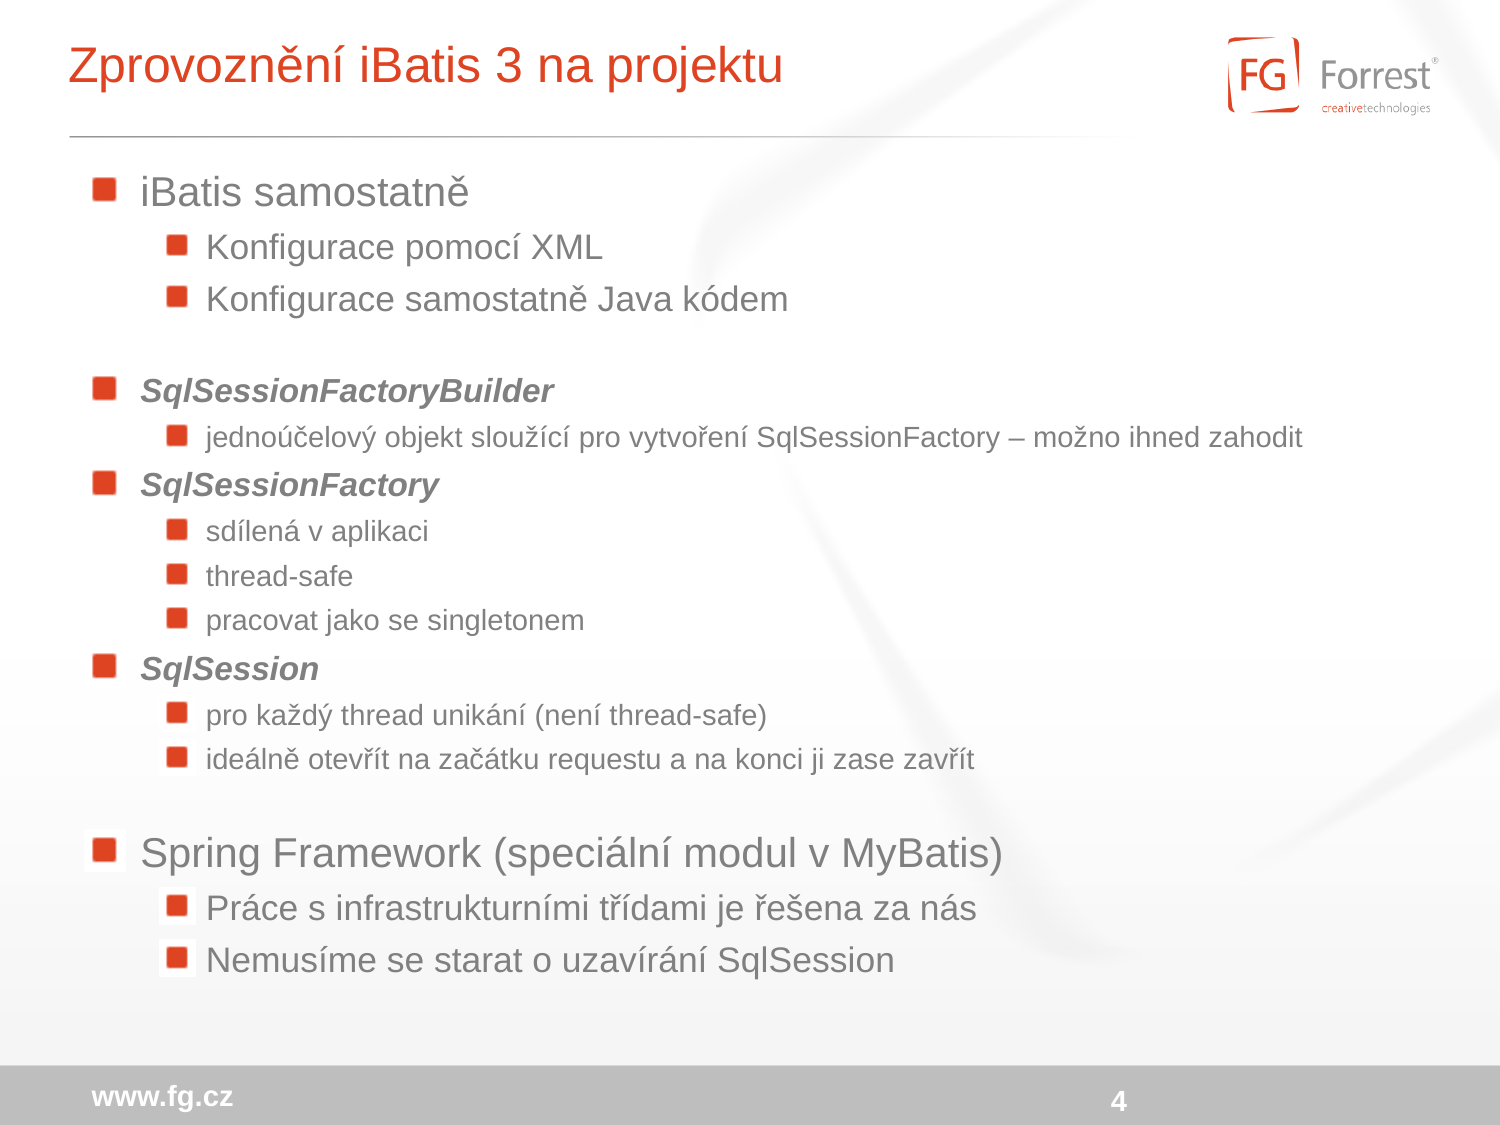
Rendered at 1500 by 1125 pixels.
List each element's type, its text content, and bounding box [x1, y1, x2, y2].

list iBatis samostatně Konfigurace pomocí XML Konfigurace samostatně Java kódem SqlSessionFactoryBuilder jednoúčelový objekt sloužící pro vytvoření SqlSessionFactory – možno ihned zahodit SqlSessionFactory sdílená v aplikaci thread-safe pracovat jako se singletonem SqlSession pro každý thread unikání (není thread-safe) ideálně otevřít na začátku requestu a na konci ji zase zavřít Spring Framework (speciální modul v MyBatis) Práce s infrastrukturními třídami je řešena za nás Nemusíme se starat o uzavírání SqlSession [69, 157, 1420, 1013]
picture [0, 0, 1500, 1125]
title Zprovoznění iBatis 3 na projektu [53, 24, 1212, 150]
footer www.fg.cz [76, 1070, 951, 1125]
slide_number <číslo> [1096, 1074, 1454, 1125]
